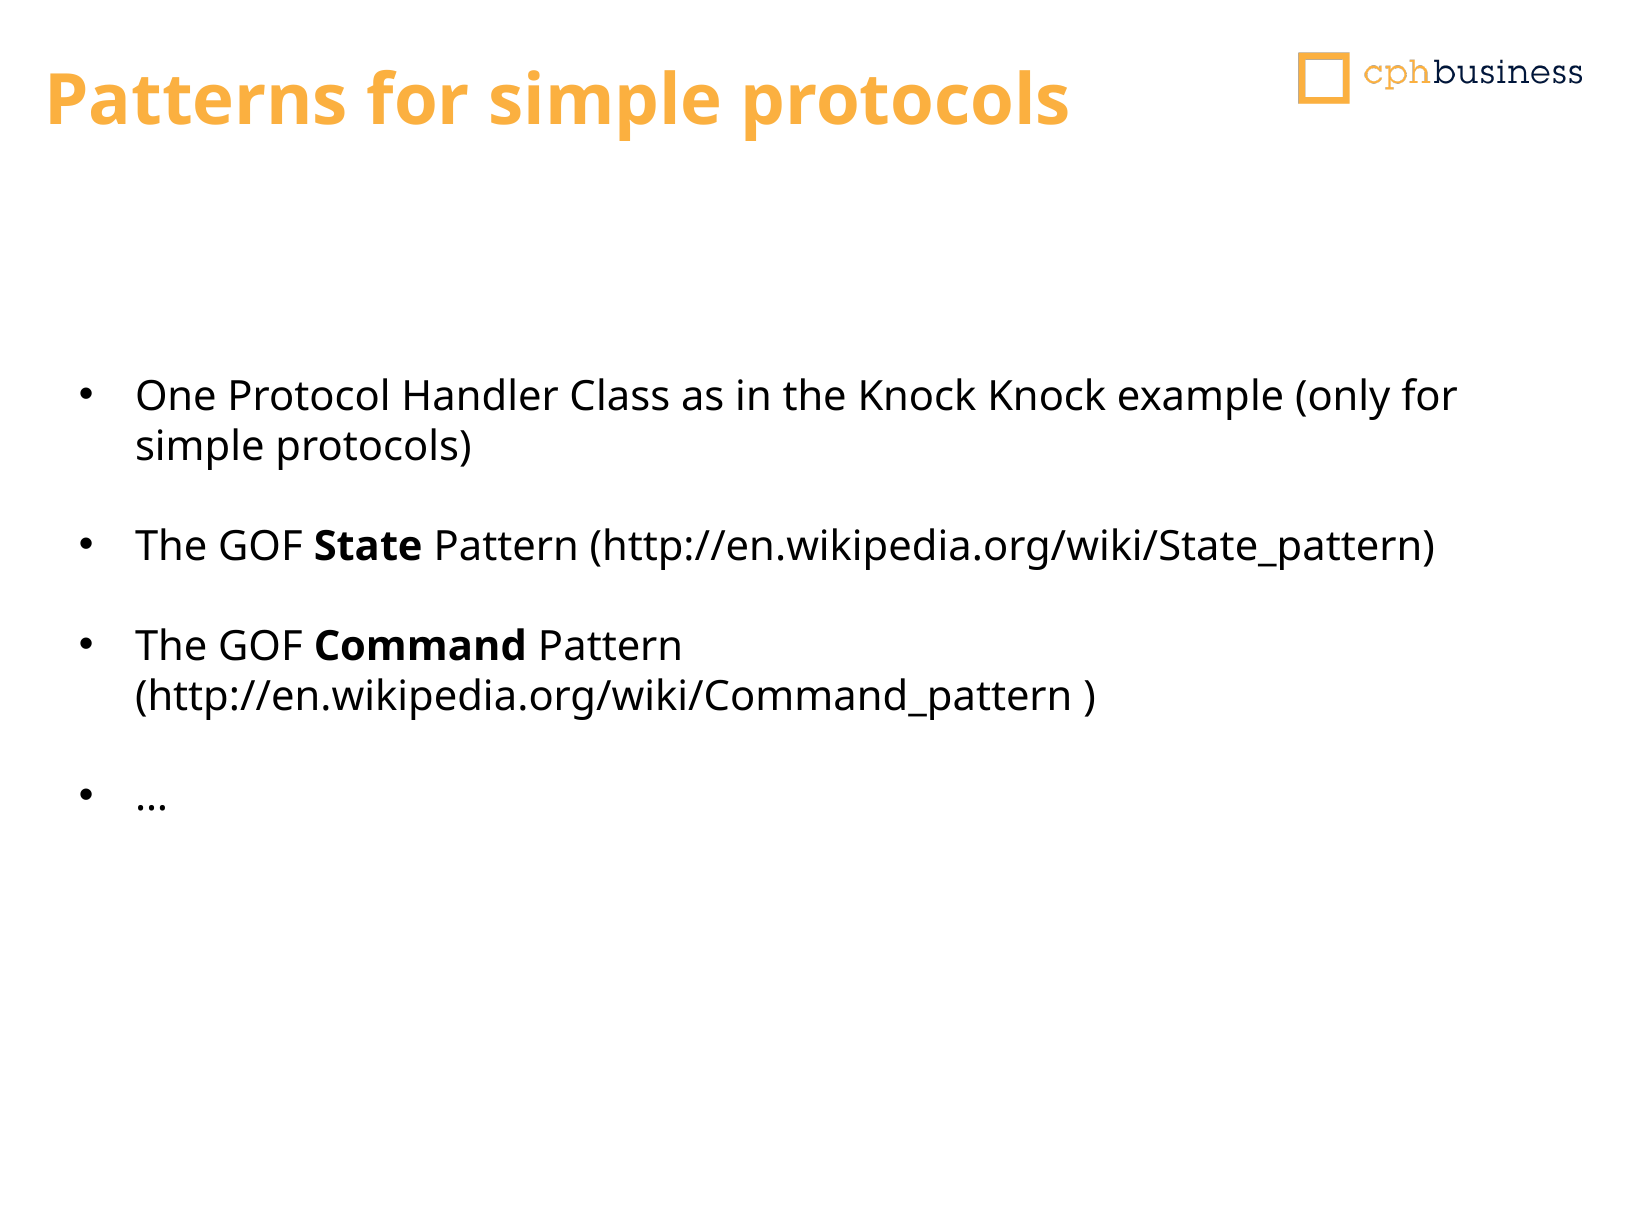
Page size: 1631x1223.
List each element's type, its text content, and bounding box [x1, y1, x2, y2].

picture [1247, 1, 1631, 155]
text_box Patterns for simple protocols [29, 46, 1364, 170]
text_box One Protocol Handler Class as in the Knock Knock example (only for simple protocols) The GOF State Pattern (http://en.wikipedia.org/wiki/State_pattern) The GOF Command Pattern (http://en.wikipedia.org/wiki/Command_pattern ) … [64, 360, 1595, 877]
